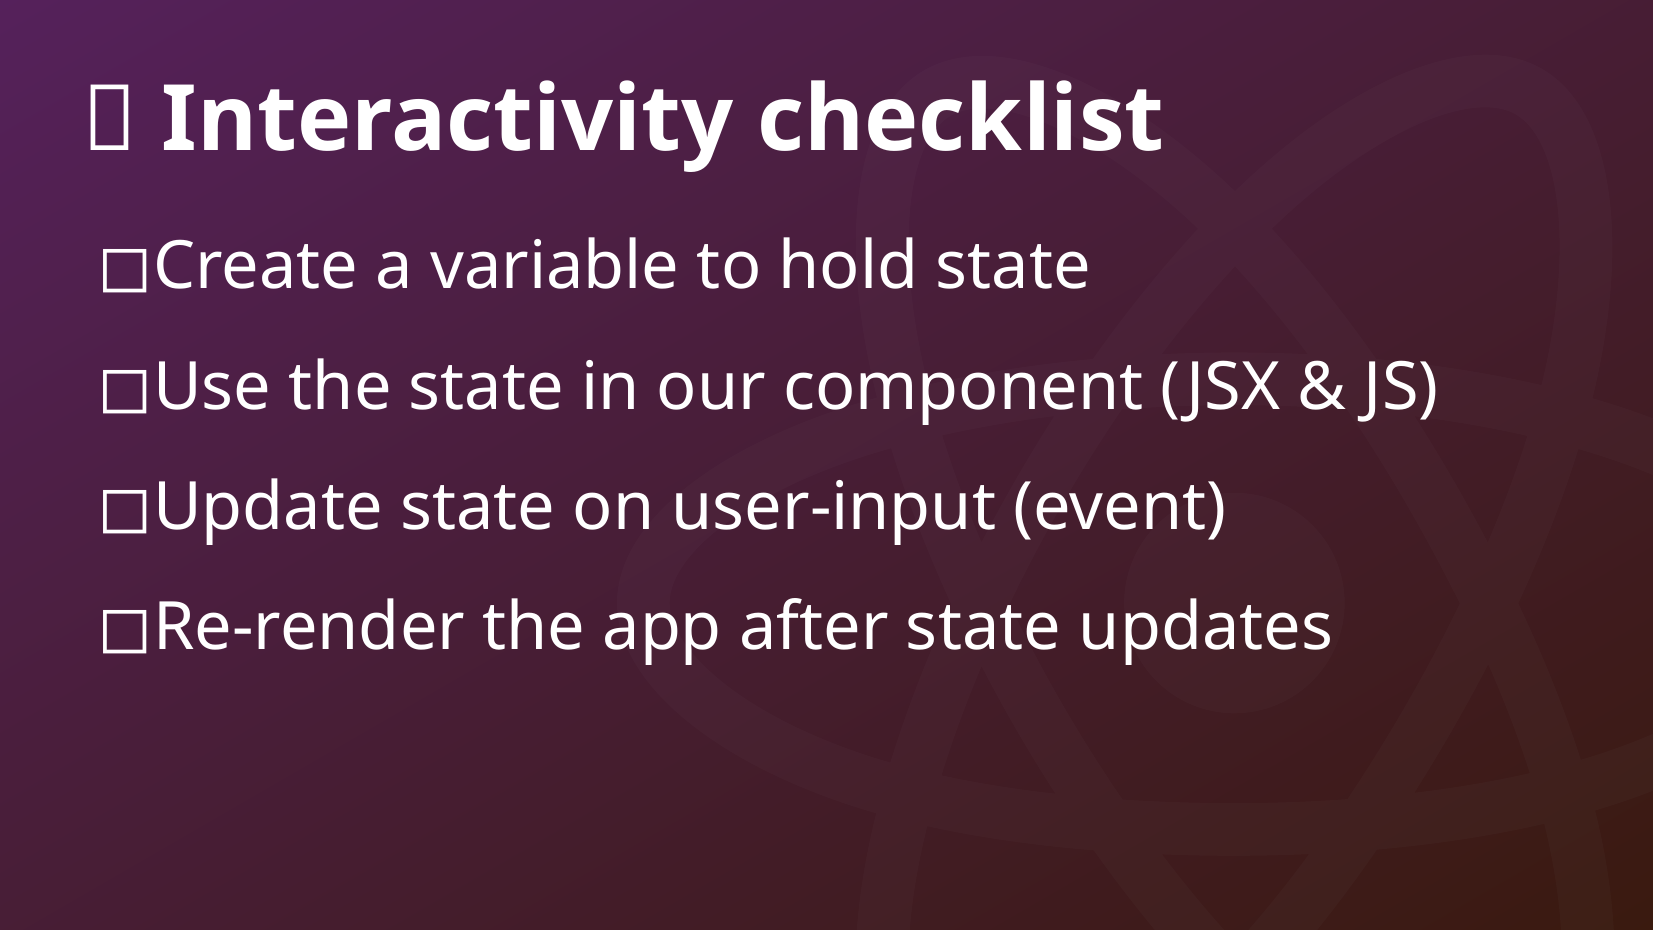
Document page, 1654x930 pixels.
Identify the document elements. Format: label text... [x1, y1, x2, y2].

list ◻️Create a variable to hold state ◻️Use the state in our component (JSX & JS) ◻️Update state on user-input (event) ◻️Re-render the app after state updates [82, 217, 1571, 757]
title 📃 Interactivity checklist [82, 37, 1571, 193]
